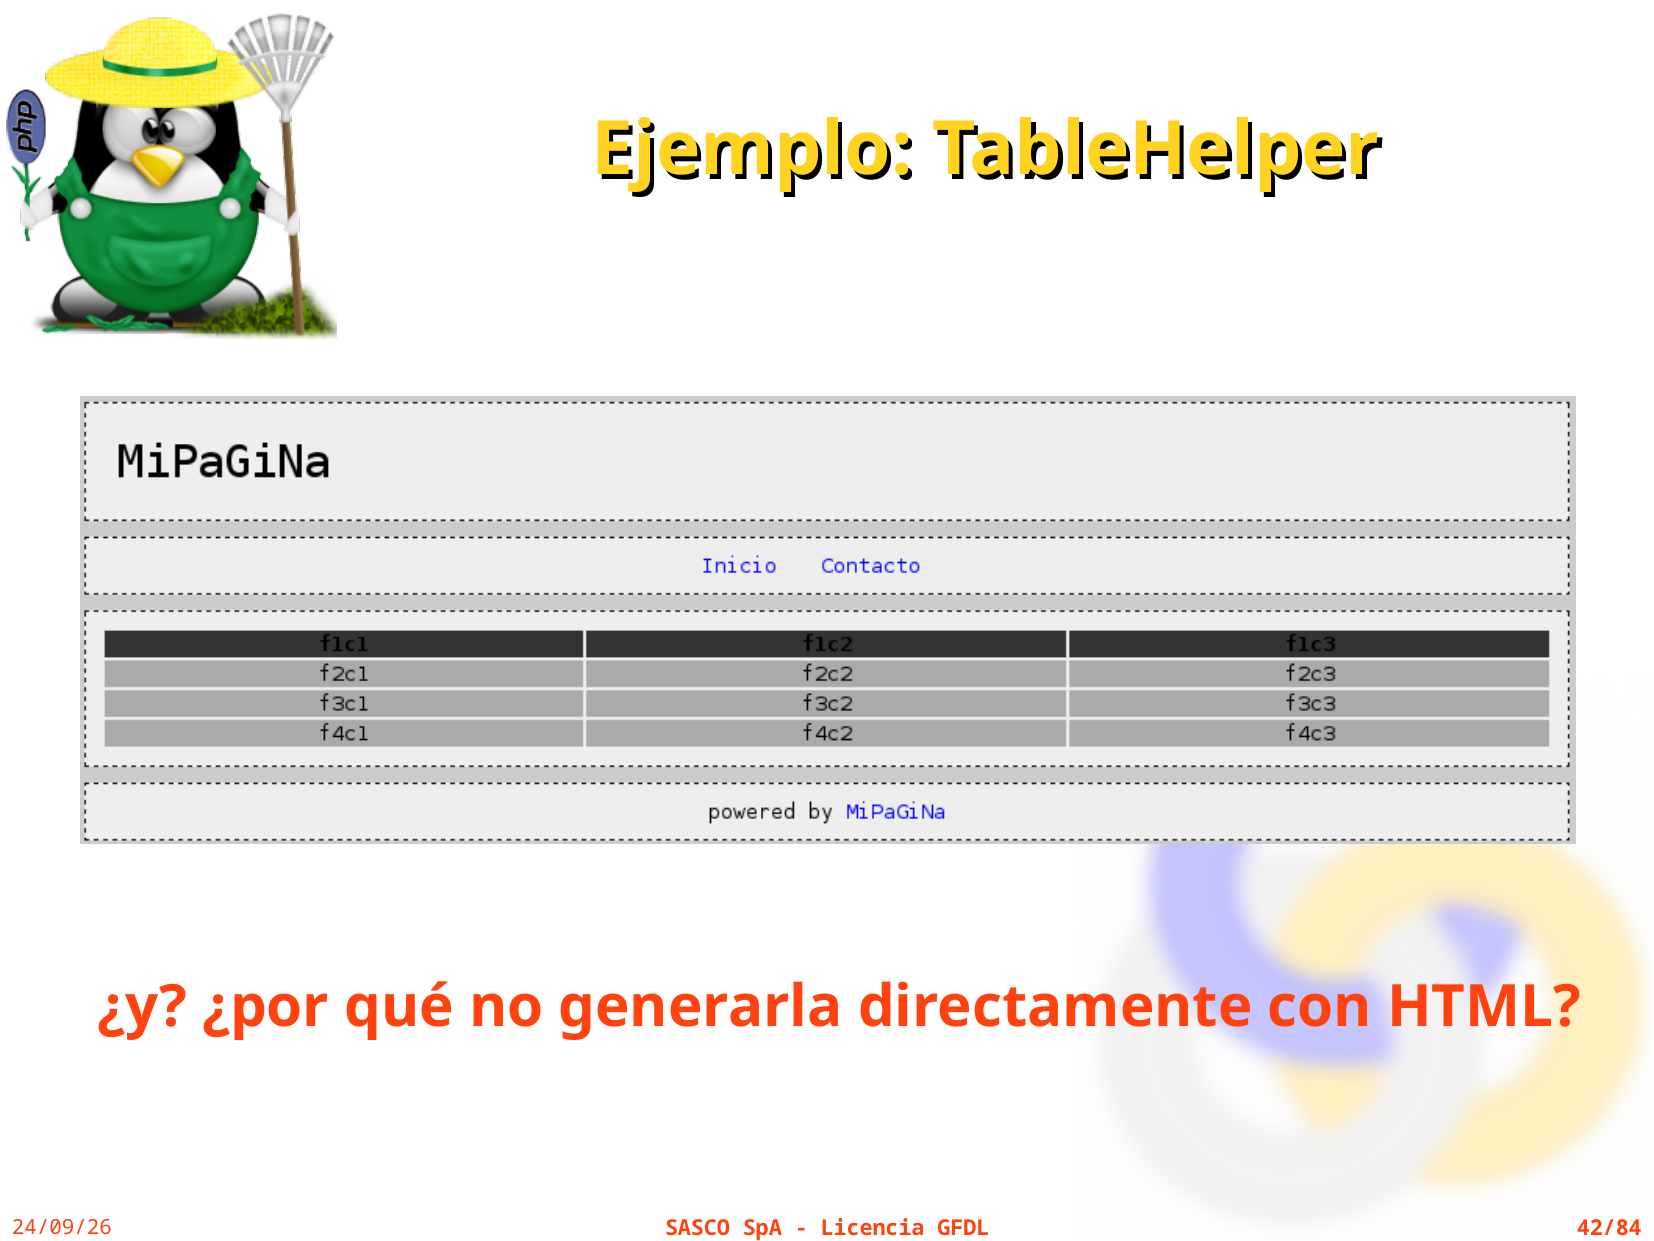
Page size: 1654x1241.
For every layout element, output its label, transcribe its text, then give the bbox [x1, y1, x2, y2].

picture [80, 396, 1654, 1241]
title Ejemplo: TableHelper [366, 35, 1607, 257]
text_box ¿y? ¿por qué no generarla directamente con HTML? [82, 956, 1582, 1042]
picture [4, 5, 337, 339]
